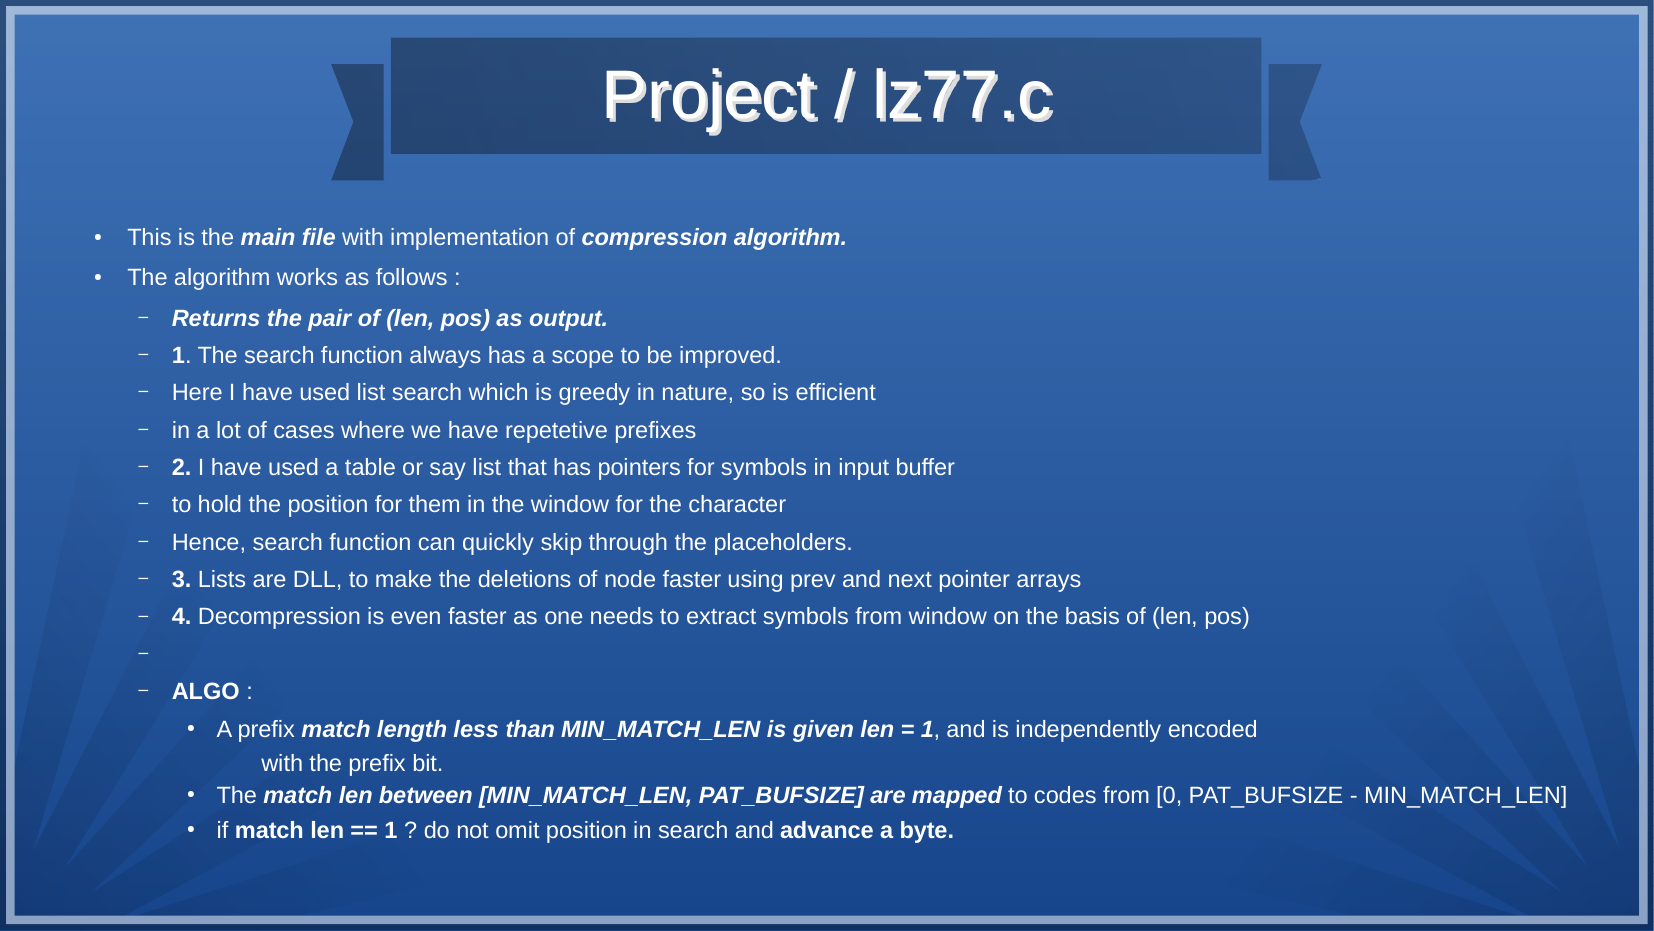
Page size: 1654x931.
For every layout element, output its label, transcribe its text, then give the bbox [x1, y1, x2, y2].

title Project / lz77.c [389, 35, 1264, 154]
list This is the main file with implementation of compression algorithm. The algorithm works as follows : Returns the pair of (len, pos) as output. 1. The search function always has a scope to be improved. Here I have used list search which is greedy in nature, so is efficient in a lot of cases where we have repetetive prefixes 2. I have used a table or say list that has pointers for symbols in input buffer to hold the position for them in the window for the character Hence, search function can quickly skip through the placeholders. 3. Lists are DLL, to make the deletions of node faster using prev and next pointer arrays 4. Decompression is even faster as one needs to extract symbols from window on the basis of (len, pos) ALGO : A prefix match length less than MIN_MATCH_LEN is given len = 1, and is independently encoded with the prefix bit. The match len between [MIN_MATCH_LEN, PAT_BUFSIZE] are mapped to codes from [0, PAT_BUFSIZE - MIN_MATCH_LEN] if match len == 1 ? do not omit position in search and advance a byte. [82, 224, 1571, 848]
